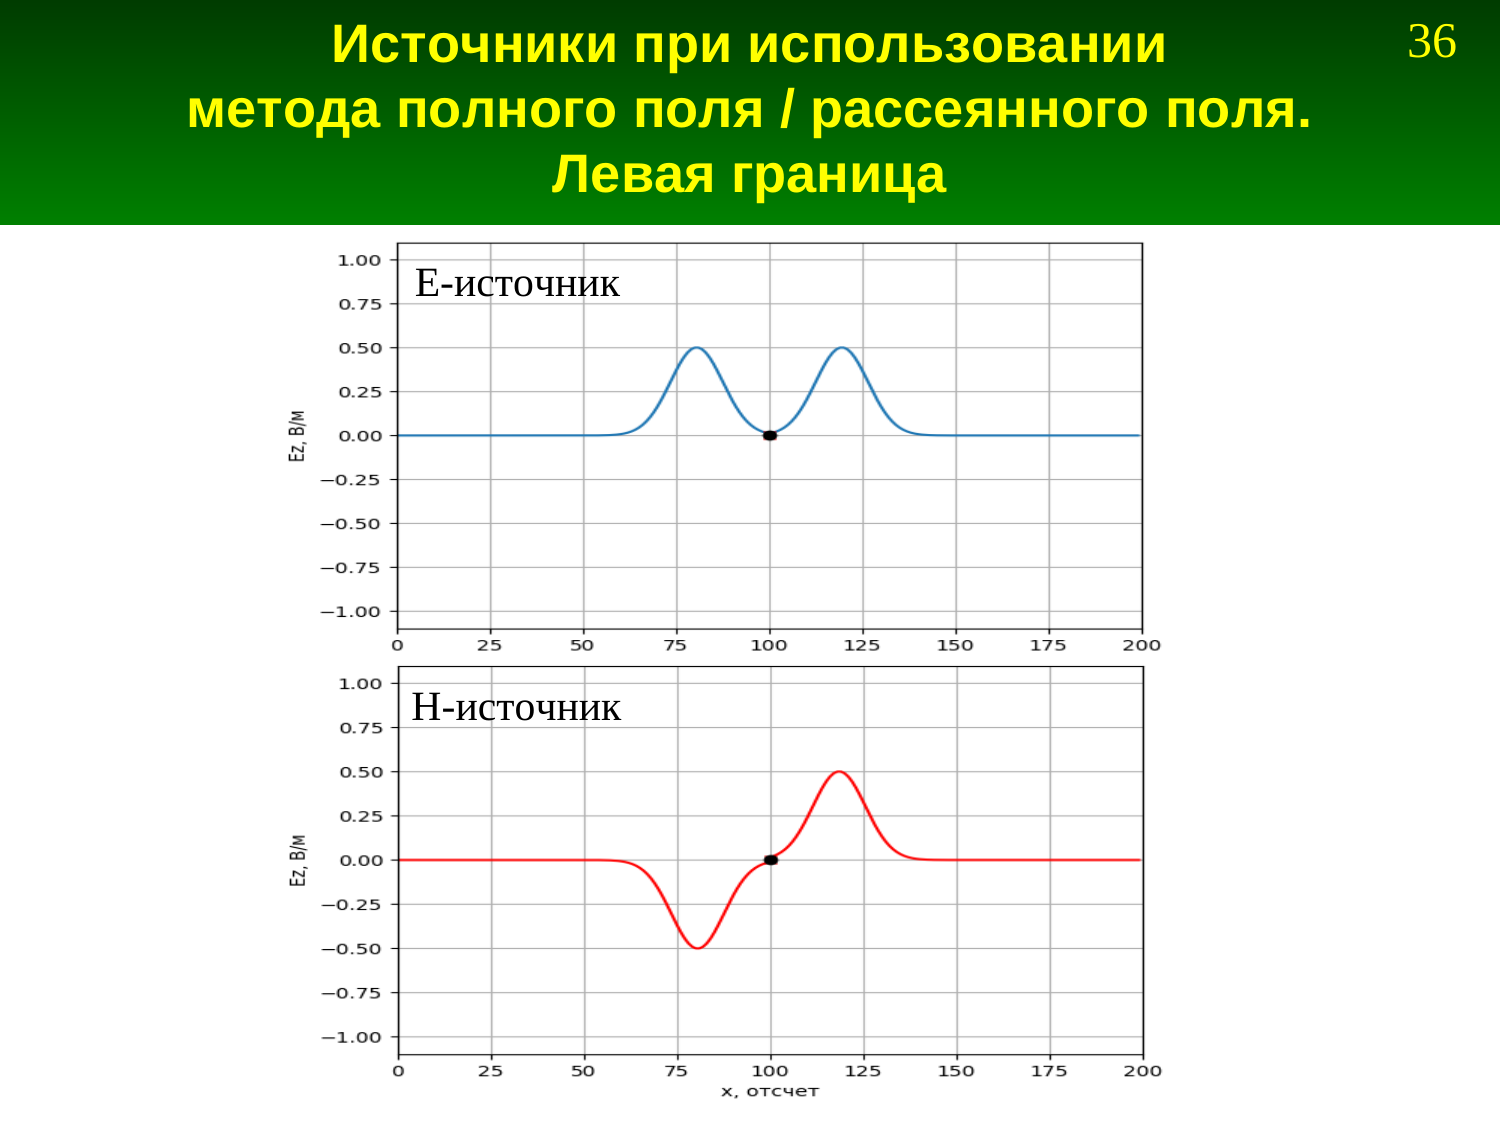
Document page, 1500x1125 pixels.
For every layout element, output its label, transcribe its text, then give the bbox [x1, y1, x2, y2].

text_box E-источник [400, 247, 636, 313]
text_box H-источник [396, 671, 637, 737]
title Источники при использовании метода полного поля / рассеянного поля. Левая граница [63, 0, 1437, 219]
picture [277, 235, 1169, 1110]
